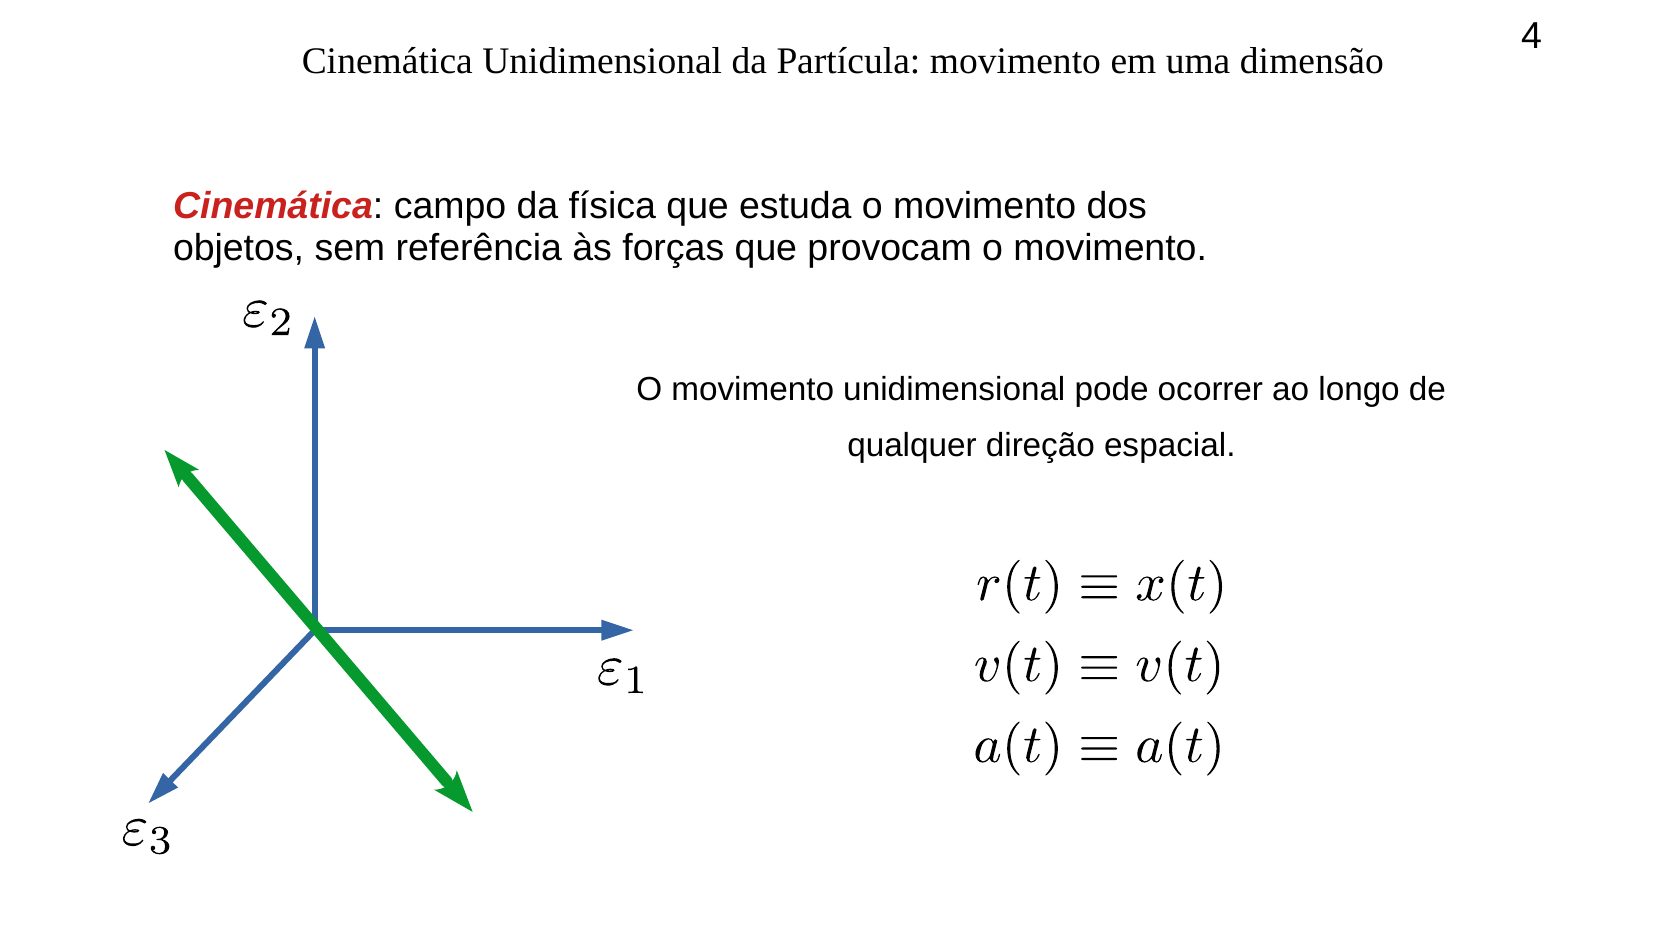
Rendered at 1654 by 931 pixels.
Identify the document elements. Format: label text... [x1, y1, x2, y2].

text_box O movimento unidimensional pode ocorrer ao longo de qualquer direção espacial. [621, 344, 1575, 597]
text_box <number> [1506, 7, 1654, 78]
text_box Cinemática Unidimensional da Partícula: movimento em uma dimensão [287, 11, 1401, 89]
picture [242, 300, 290, 336]
picture [596, 658, 643, 694]
picture [971, 597, 1225, 778]
picture [119, 816, 172, 857]
text_box Cinemática: campo da física que estuda o movimento dos objetos, sem referência às forças que provocam o movimento. [158, 176, 1291, 293]
